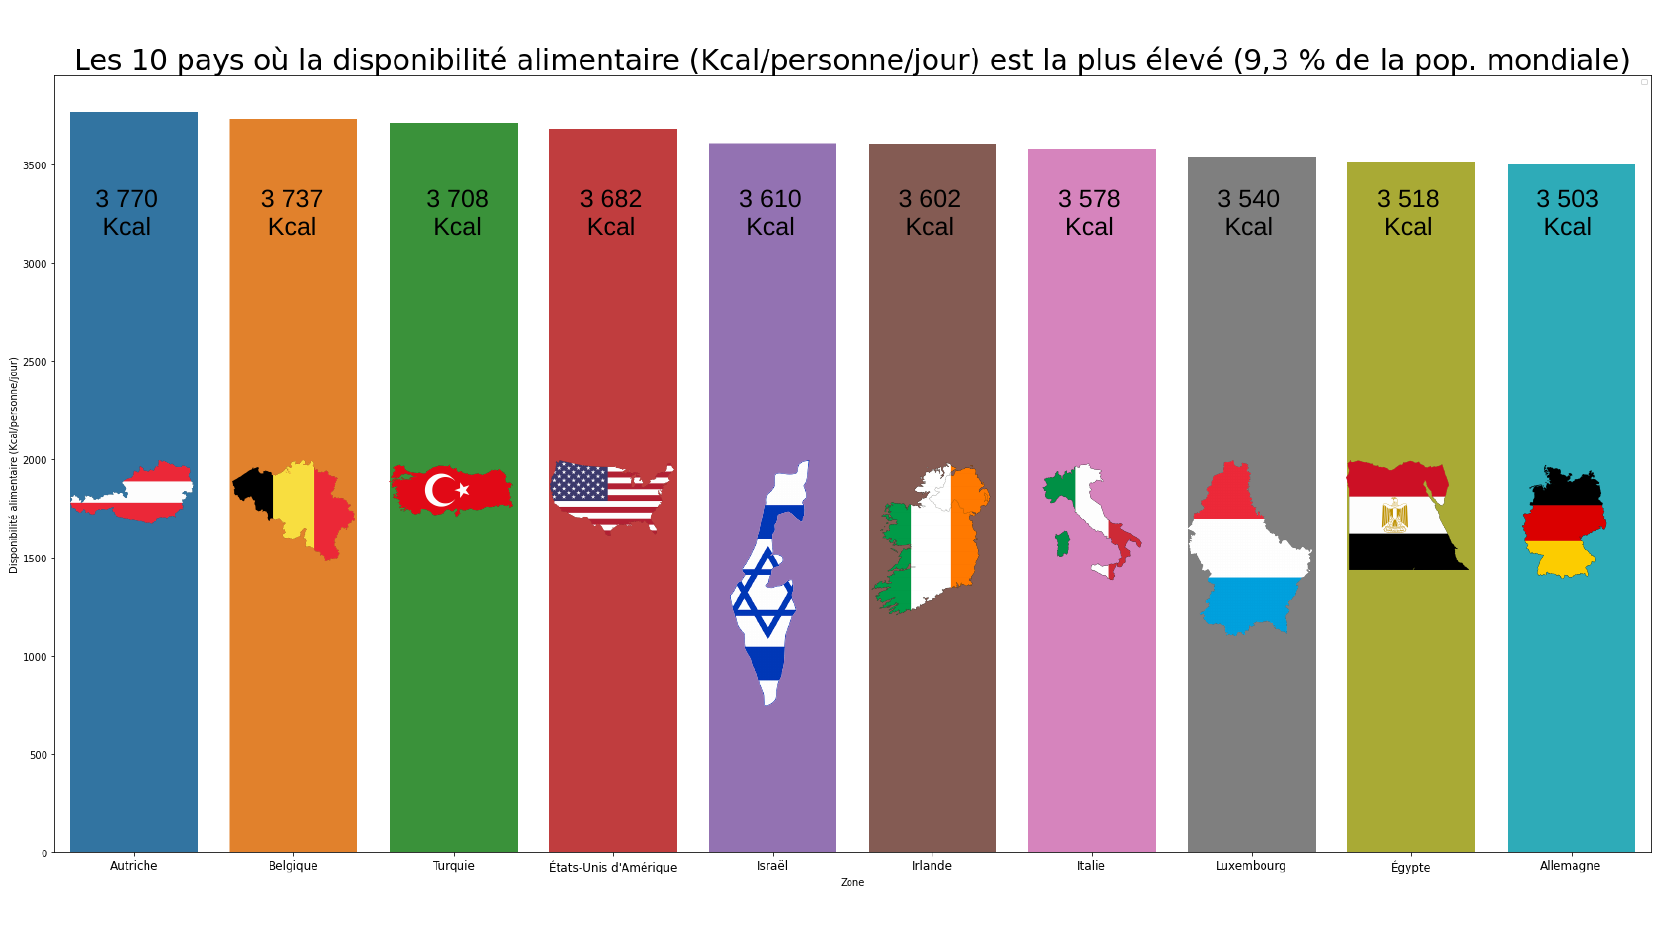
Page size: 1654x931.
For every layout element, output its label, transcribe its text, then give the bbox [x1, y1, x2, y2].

text_box 3 540 Kcal [1175, 177, 1323, 260]
text_box 3 682 Kcal [537, 177, 686, 260]
text_box 3 503 Kcal [1494, 177, 1642, 260]
text_box 3 770 Kcal [53, 177, 201, 260]
text_box 3 602 Kcal [856, 177, 1004, 260]
text_box 3 578 Kcal [1015, 177, 1164, 260]
picture [2, 39, 1654, 893]
text_box 3 518 Kcal [1334, 177, 1483, 260]
text_box 3 708 Kcal [383, 177, 532, 260]
text_box 3 737 Kcal [218, 177, 367, 260]
text_box 3 610 Kcal [696, 177, 845, 260]
